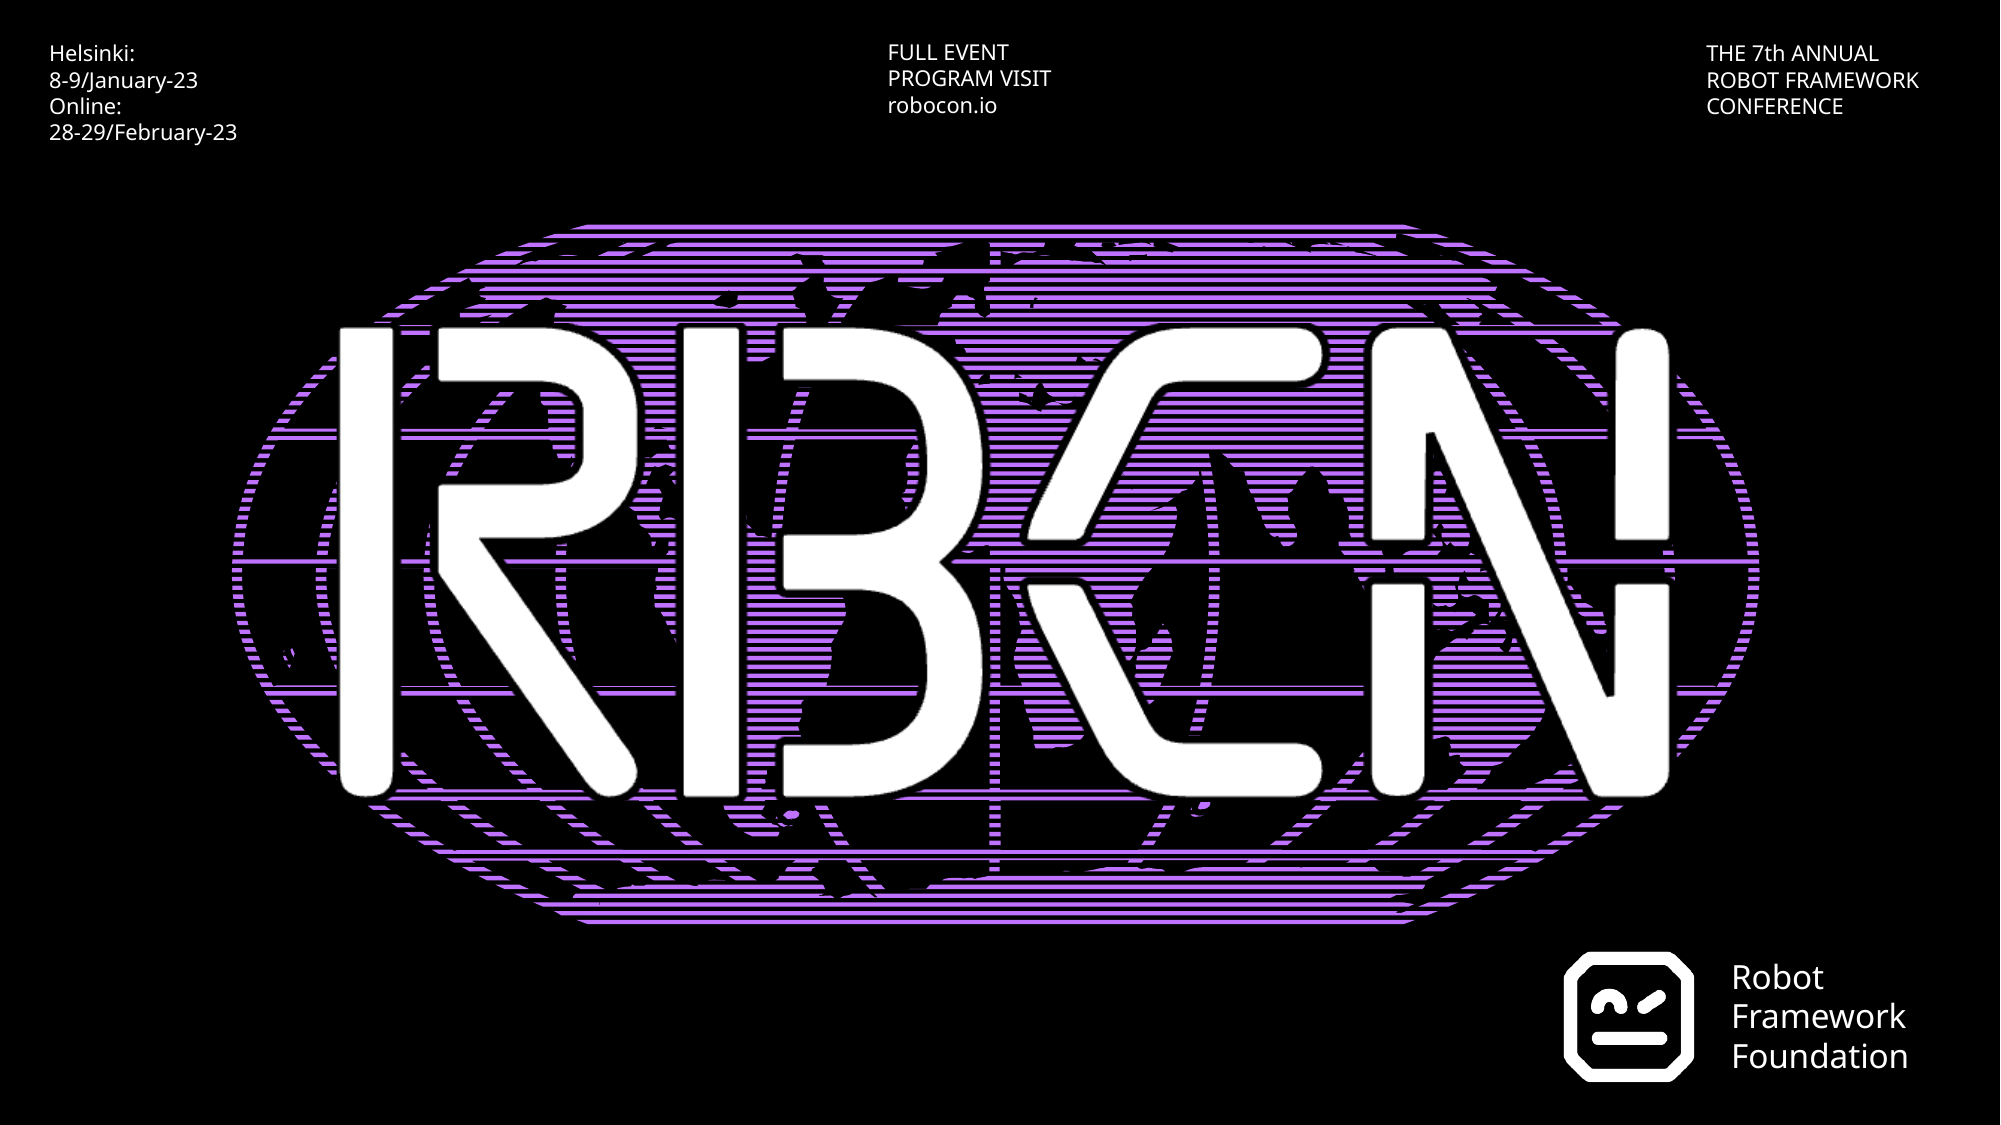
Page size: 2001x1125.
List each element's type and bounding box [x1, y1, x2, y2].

picture [1520, 908, 1737, 1125]
picture [336, 323, 1687, 802]
